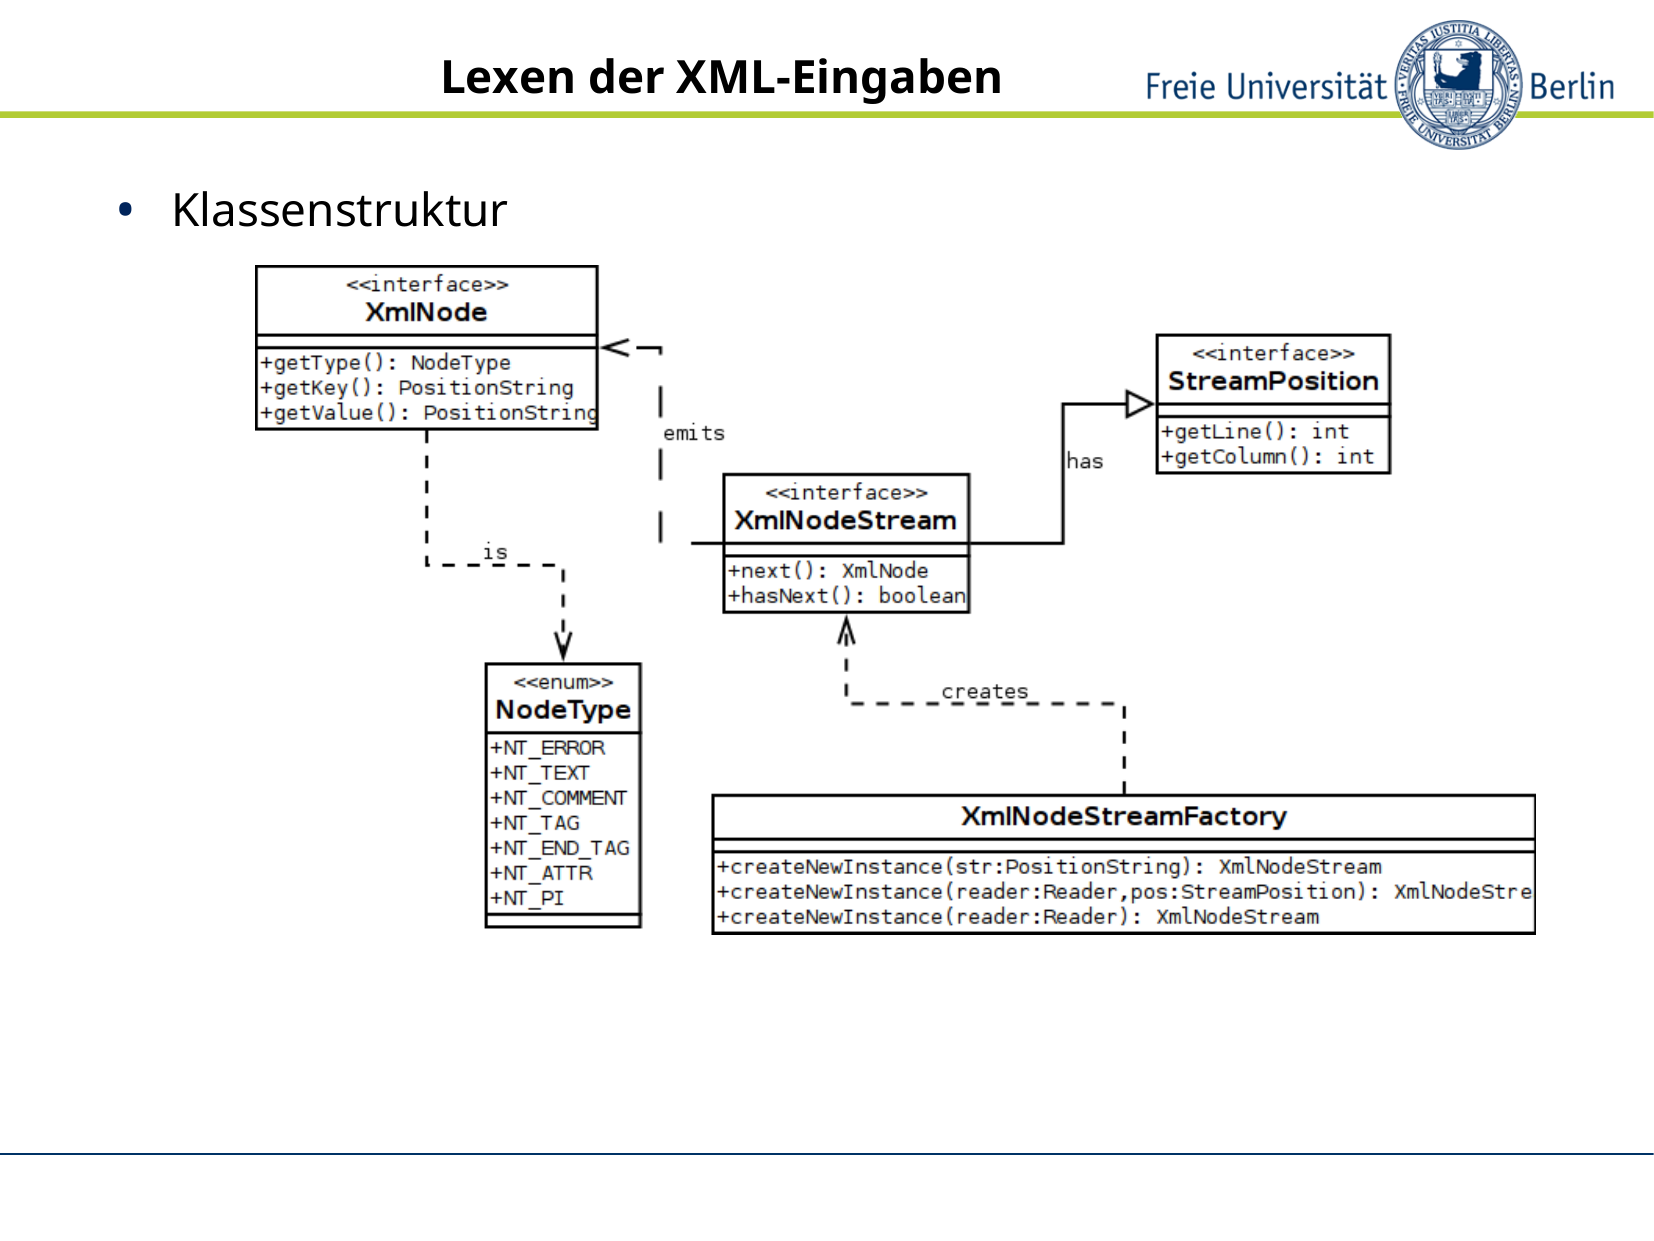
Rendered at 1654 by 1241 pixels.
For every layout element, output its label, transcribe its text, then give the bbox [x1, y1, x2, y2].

title Lexen der XML-Eingaben [422, 0, 1654, 152]
picture [255, 265, 1536, 935]
list Klassenstruktur [115, 177, 1418, 680]
